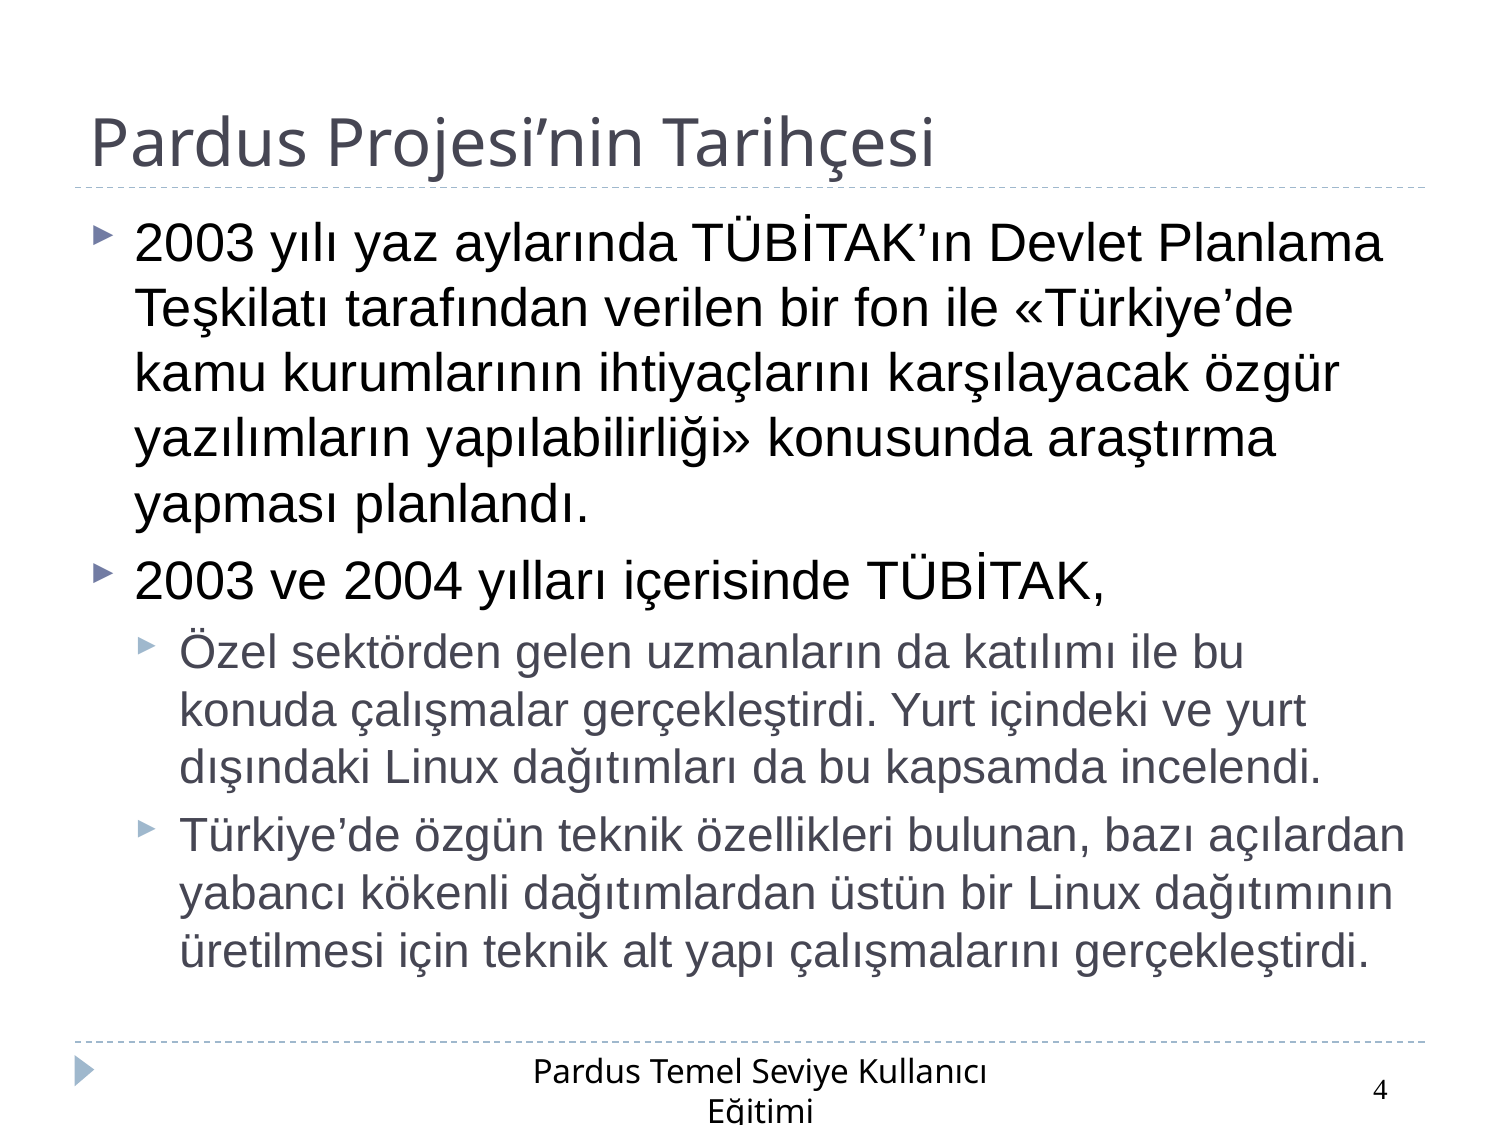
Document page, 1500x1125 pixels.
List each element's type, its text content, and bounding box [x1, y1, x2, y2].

title Pardus Projesi’nin Tarihçesi [75, 24, 1425, 188]
list 2003 yılı yaz aylarında TÜBİTAK’ın Devlet Planlama Teşkilatı tarafından verilen bir fon ile «Türkiye’de kamu kurumlarının ihtiyaçlarını karşılayacak özgür yazılımların yapılabilirliği» konusunda araştırma yapması planlandı. 2003 ve 2004 yılları içerisinde TÜBİTAK, Özel sektörden gelen uzmanların da katılımı ile bu konuda çalışmalar gerçekleştirdi. Yurt içindeki ve yurt dışındaki Linux dağıtımları da bu kapsamda incelendi. Türkiye’de özgün teknik özellikleri bulunan, bazı açılardan yabancı kökenli dağıtımlardan üstün bir Linux dağıtımının üretilmesi için teknik alt yapı çalışmalarını gerçekleştirdi. [75, 200, 1425, 1010]
